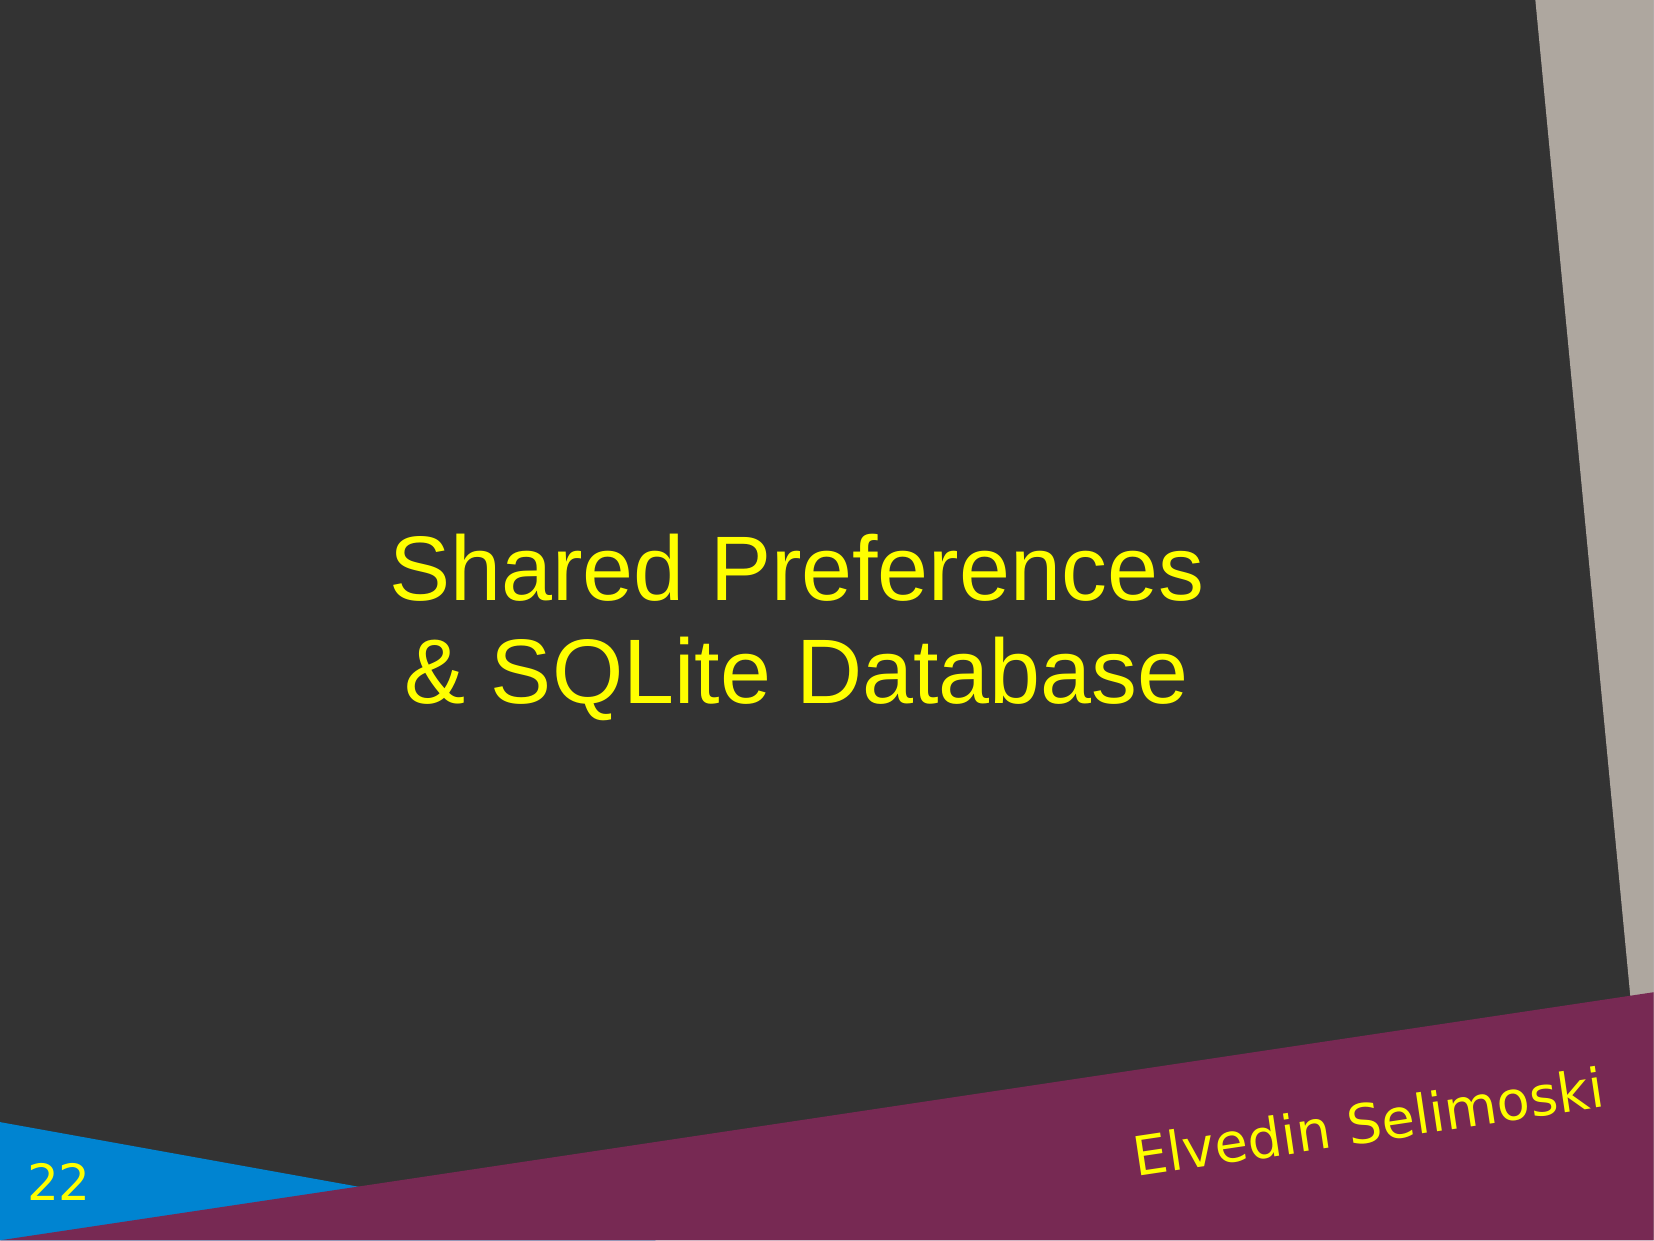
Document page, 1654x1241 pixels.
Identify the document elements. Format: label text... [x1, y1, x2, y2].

text_box Elvedin Selimoski [1052, 1015, 1629, 1239]
title Shared Preferences & SQLite Database [53, 407, 1542, 833]
